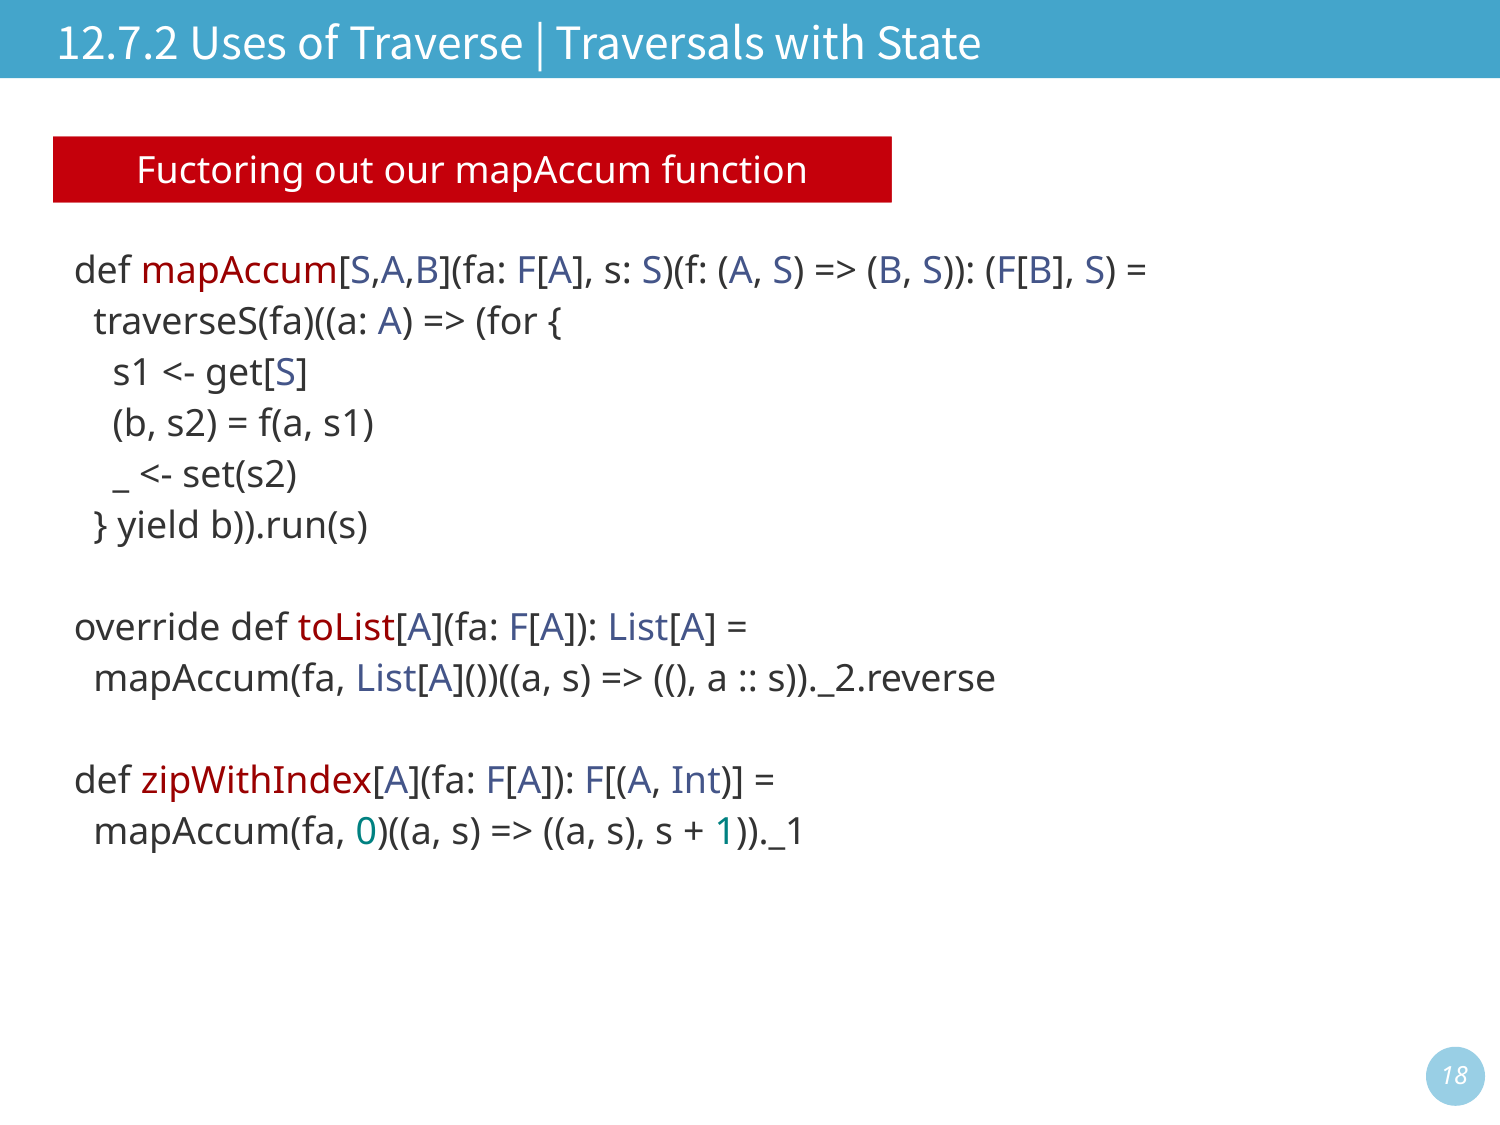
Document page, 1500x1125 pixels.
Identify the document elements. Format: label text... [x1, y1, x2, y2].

title 12.7.2 Uses of Traverse | Traversals with State [41, 7, 1392, 76]
slide_number <number> [1424, 1046, 1484, 1107]
text_box def mapAccum[S,A,B](fa: F[A], s: S)(f: (A, S) => (B, S)): (F[B], S) = traverseS(fa)((a: A) => (for { s1 <- get[S] (b, s2) = f(a, s1) _ <- set(s2) } yield b)).run(s) override def toList[A](fa: F[A]): List[A] = mapAccum(fa, List[A]())((a, s) => ((), a :: s))._2.reverse def zipWithIndex[A](fa: F[A]): F[(A, Int)] = mapAccum(fa, 0)((a, s) => ((a, s), s + 1))._1 [59, 236, 1477, 719]
text_box Fuctoring out our mapAccum function [53, 136, 892, 189]
